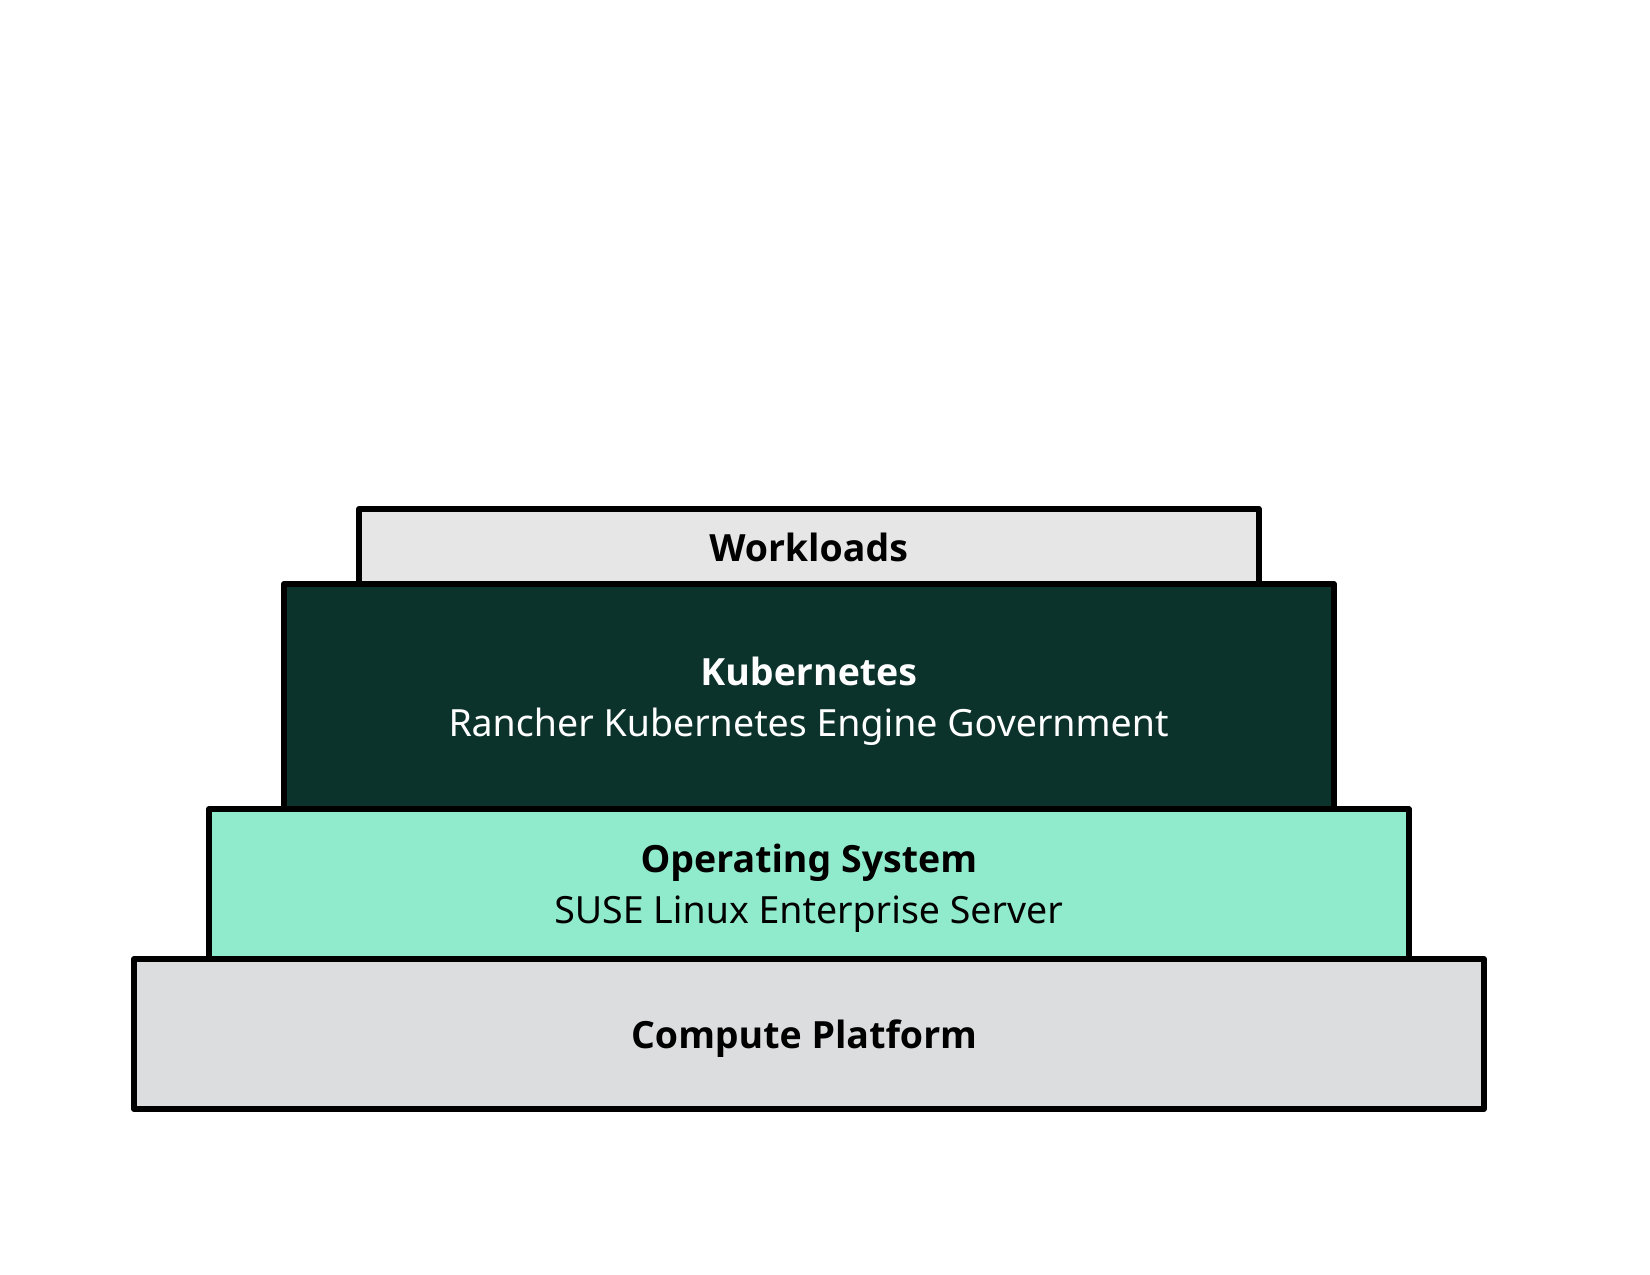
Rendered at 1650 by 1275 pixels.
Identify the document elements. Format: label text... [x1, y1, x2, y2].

text_box Workloads [358, 508, 1259, 584]
text_box Kubernetes Rancher Kubernetes Engine Government [283, 583, 1334, 809]
text_box Operating System SUSE Linux Enterprise Server [208, 809, 1409, 960]
text_box Compute Platform [133, 958, 1484, 1109]
